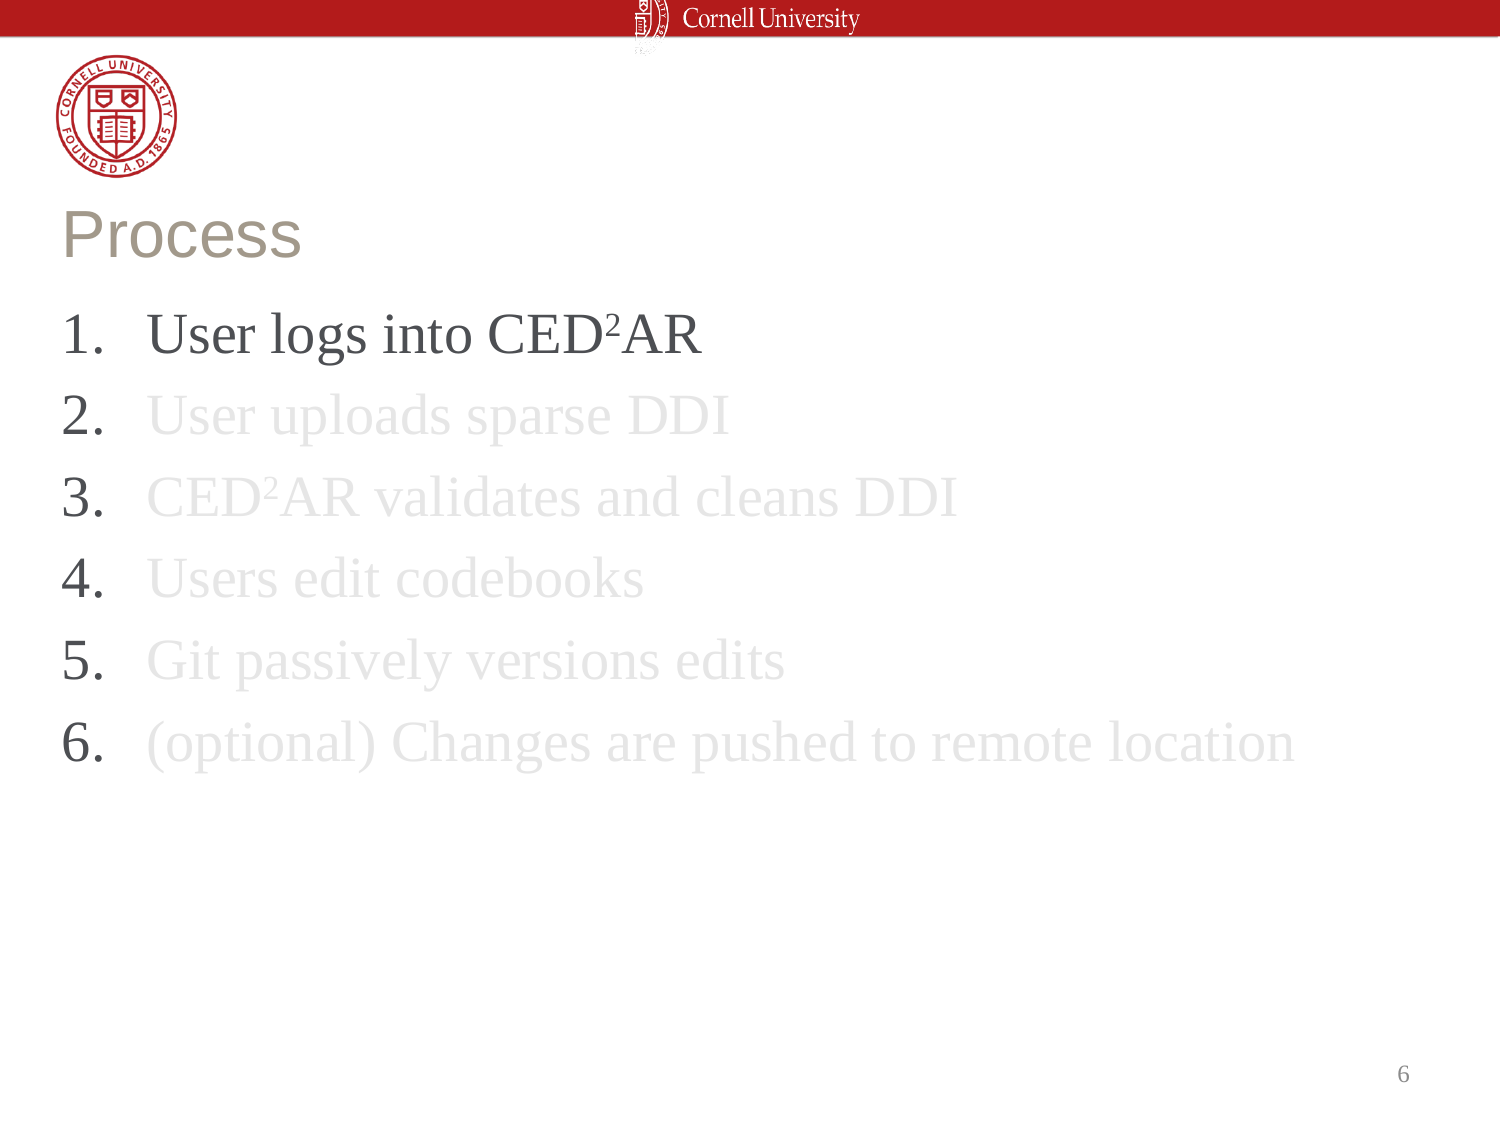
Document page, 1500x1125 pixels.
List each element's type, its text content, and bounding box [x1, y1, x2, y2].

picture [635, 0, 860, 60]
list User logs into CED2AR User uploads sparse DDI CED2AR validates and cleans DDI Users edit codebooks Git passively versions edits (optional) Changes are pushed to remote location [46, 288, 1471, 944]
picture [50, 50, 195, 174]
title Process [46, 174, 1471, 288]
slide_number <number> [1074, 1042, 1425, 1103]
